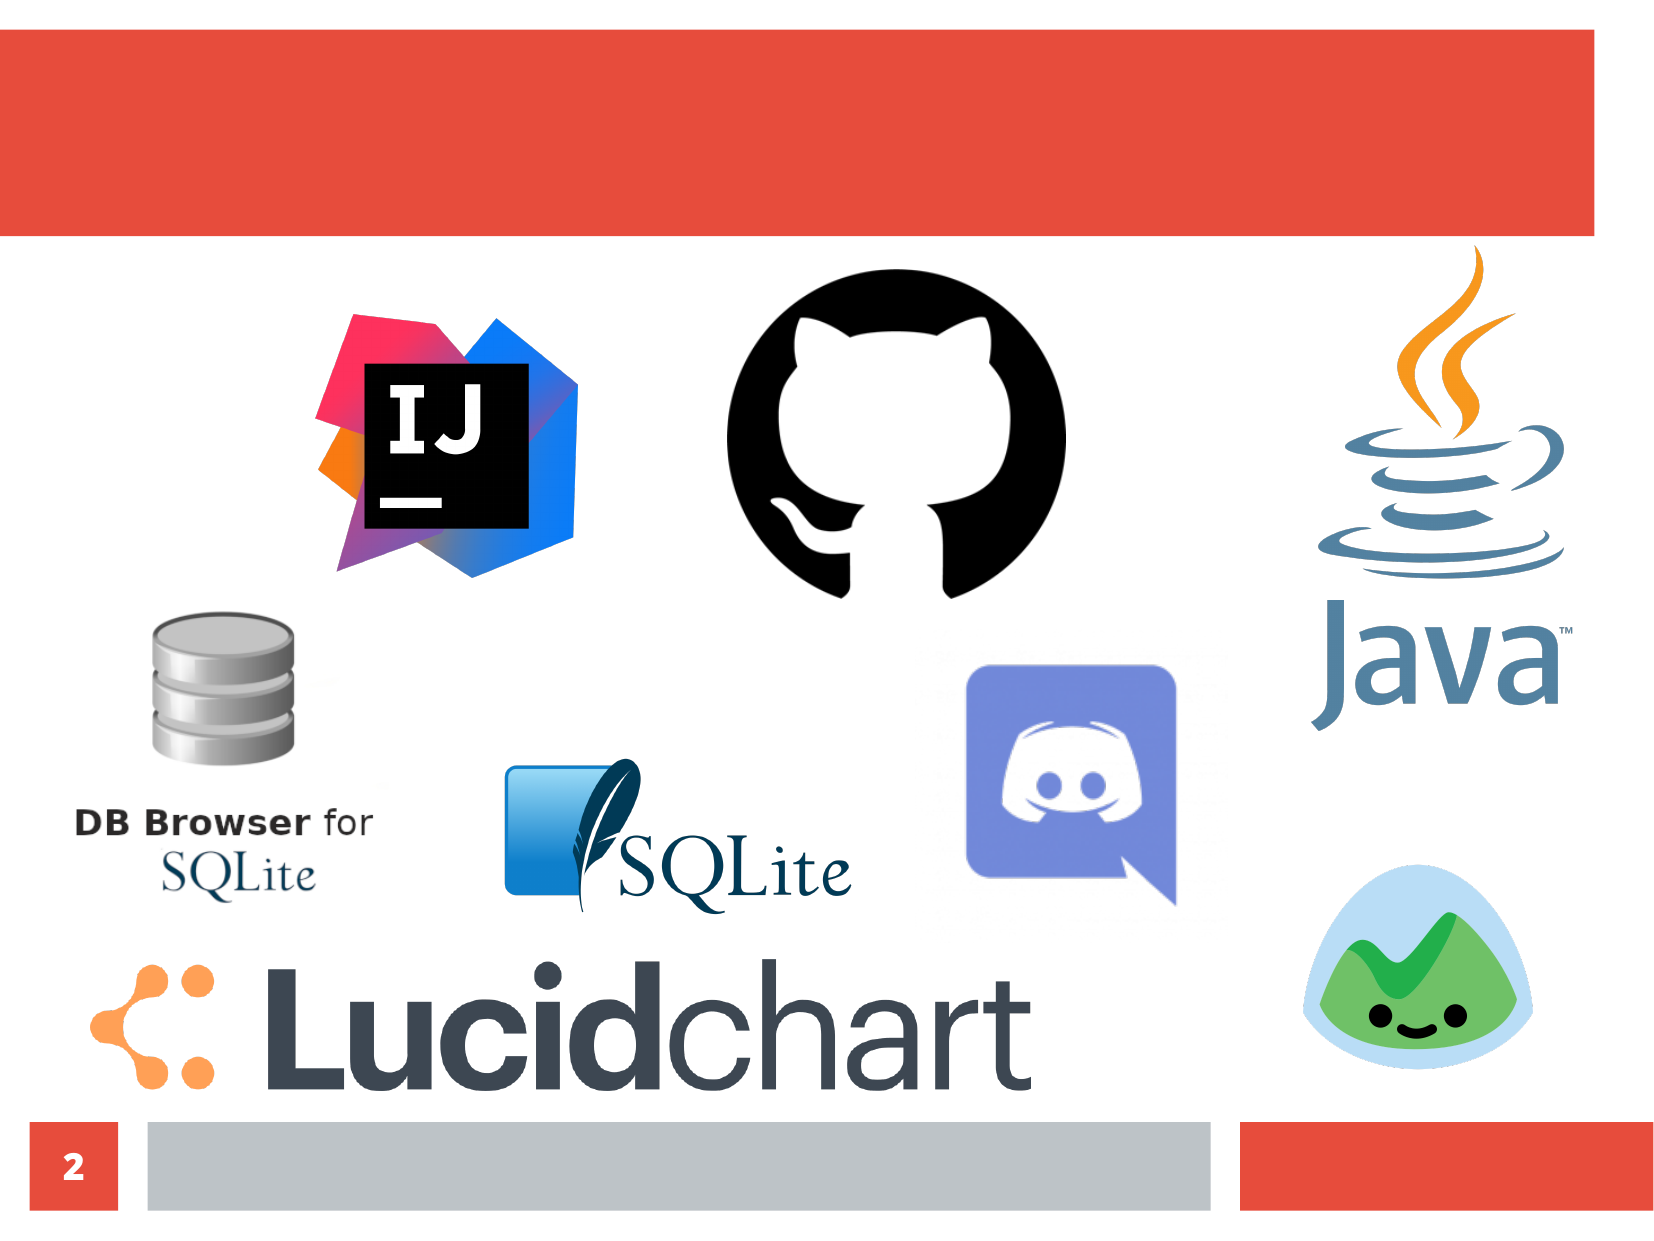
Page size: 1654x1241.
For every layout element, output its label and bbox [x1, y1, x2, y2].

picture [1305, 241, 1575, 736]
picture [1290, 839, 1546, 1096]
picture [915, 629, 1228, 943]
picture [90, 959, 1031, 1091]
picture [62, 599, 391, 905]
picture [727, 269, 1066, 599]
picture [315, 314, 578, 578]
picture [495, 749, 861, 924]
